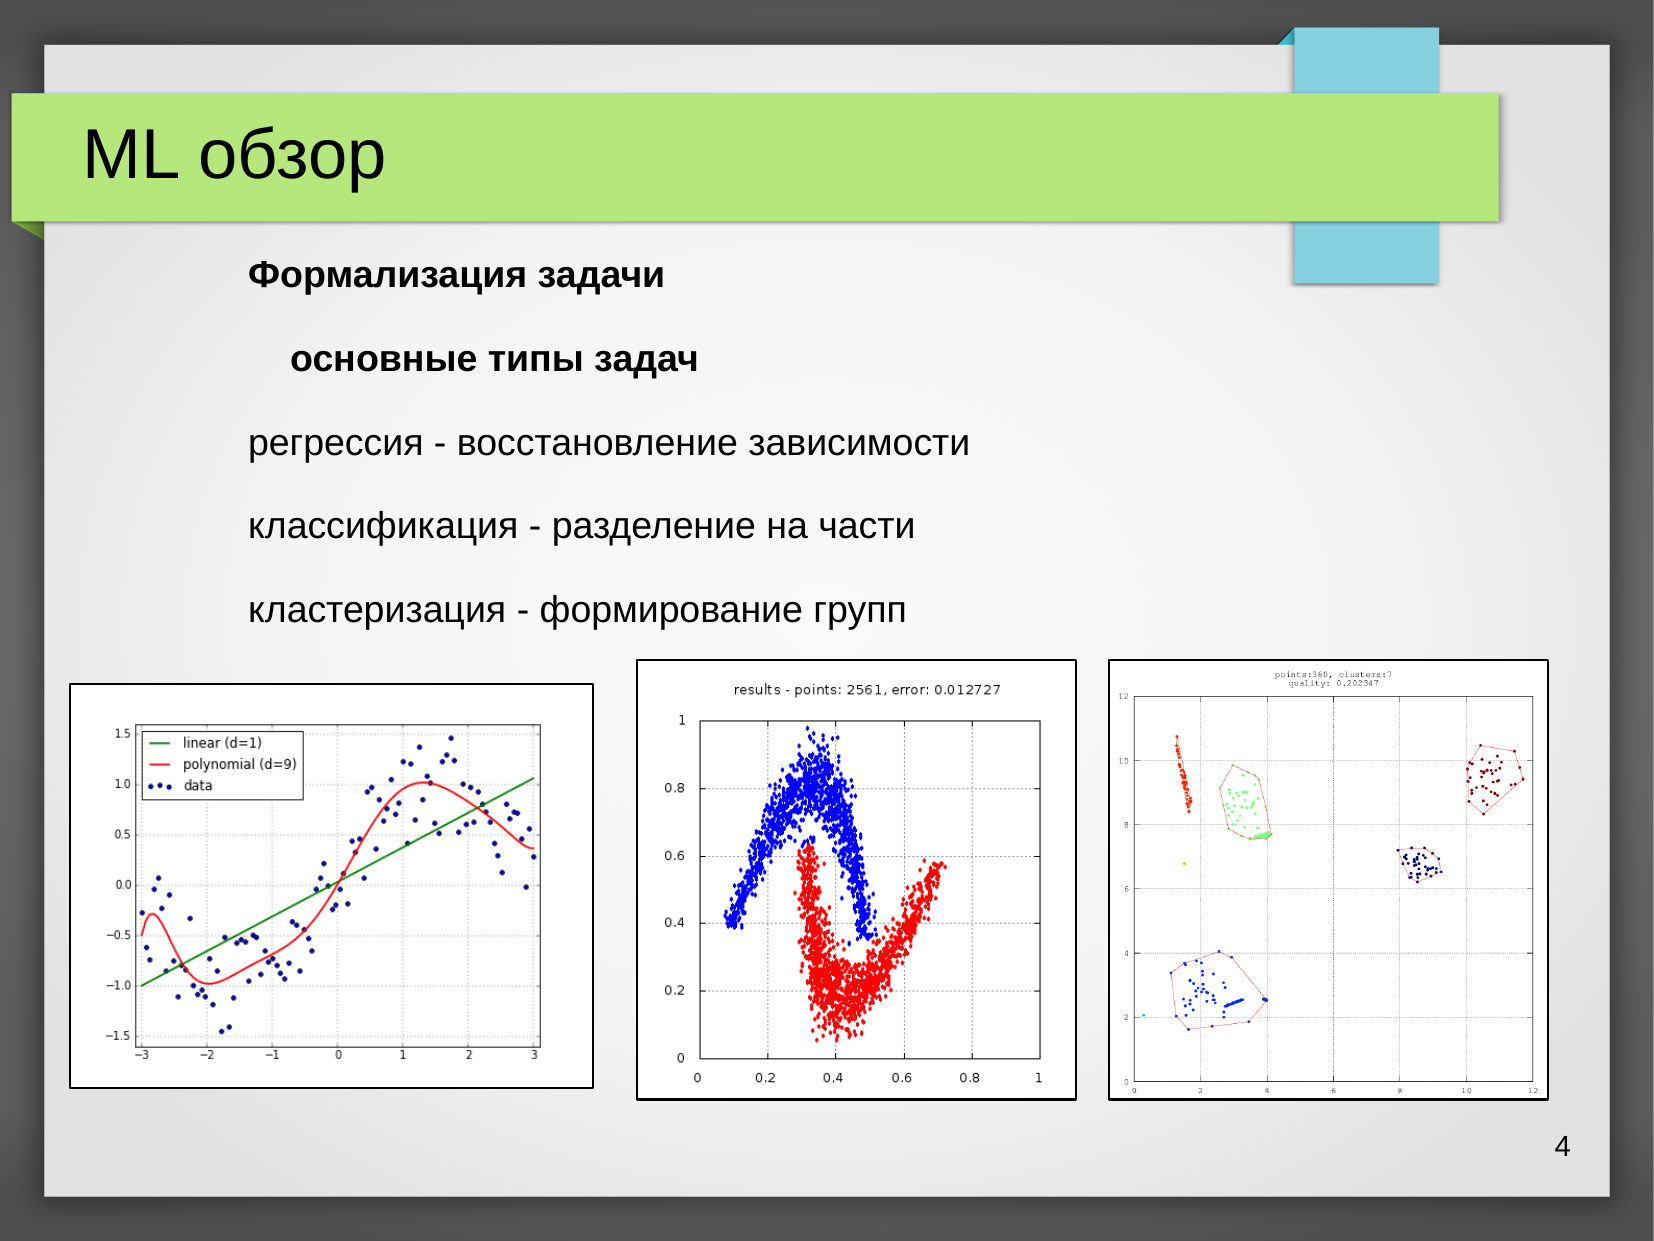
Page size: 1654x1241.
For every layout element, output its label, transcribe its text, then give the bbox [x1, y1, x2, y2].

title ML обзор [82, 118, 1406, 189]
text_box Формализация задачи основные типы задач регрессия - восстановление зависимости классификация - разделение на части кластеризация - формирование групп [248, 252, 1111, 591]
picture [0, 0, 1654, 1241]
